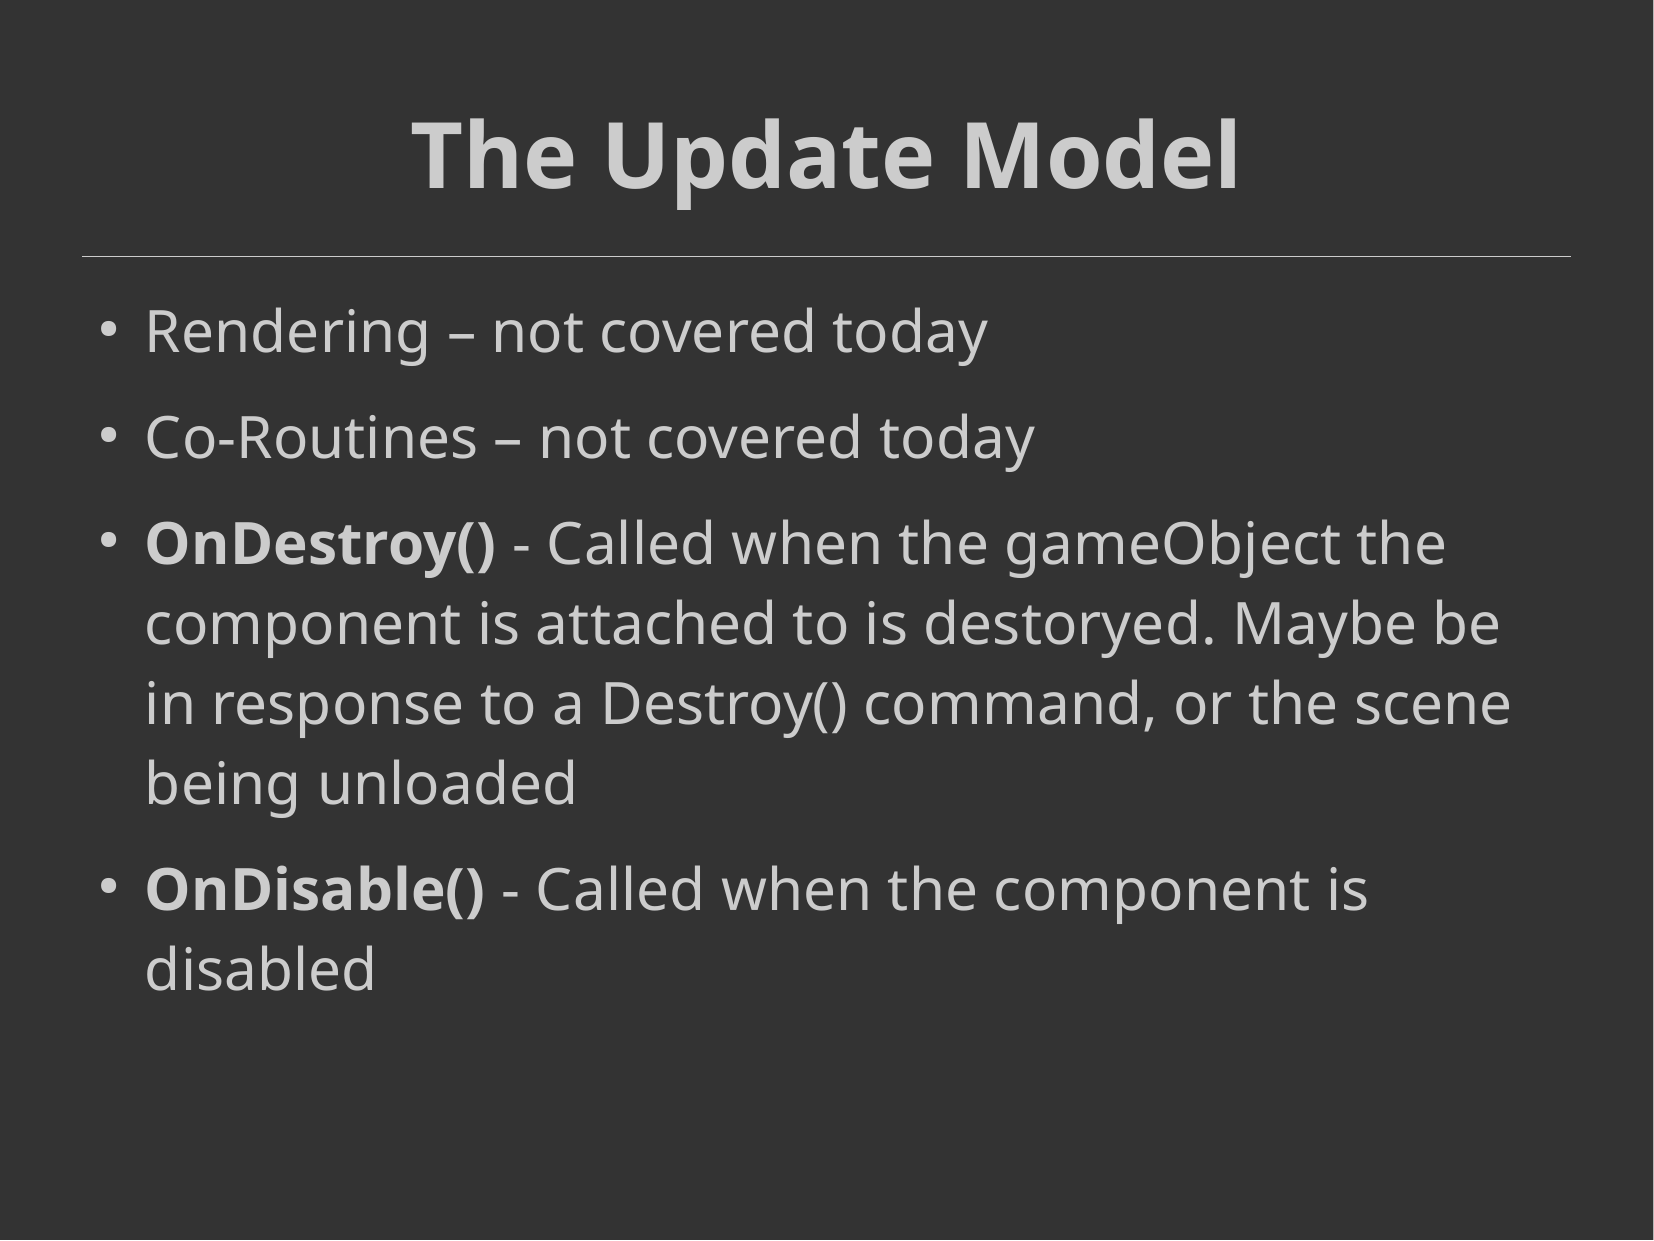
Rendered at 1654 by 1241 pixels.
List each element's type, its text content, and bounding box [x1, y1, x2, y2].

title The Update Model [82, 49, 1571, 257]
list Rendering – not covered today Co-Routines – not covered today OnDestroy() - Called when the gameObject the component is attached to is destoryed. Maybe be in response to a Destroy() command, or the scene being unloaded OnDisable() - Called when the component is disabled [82, 290, 1571, 1010]
